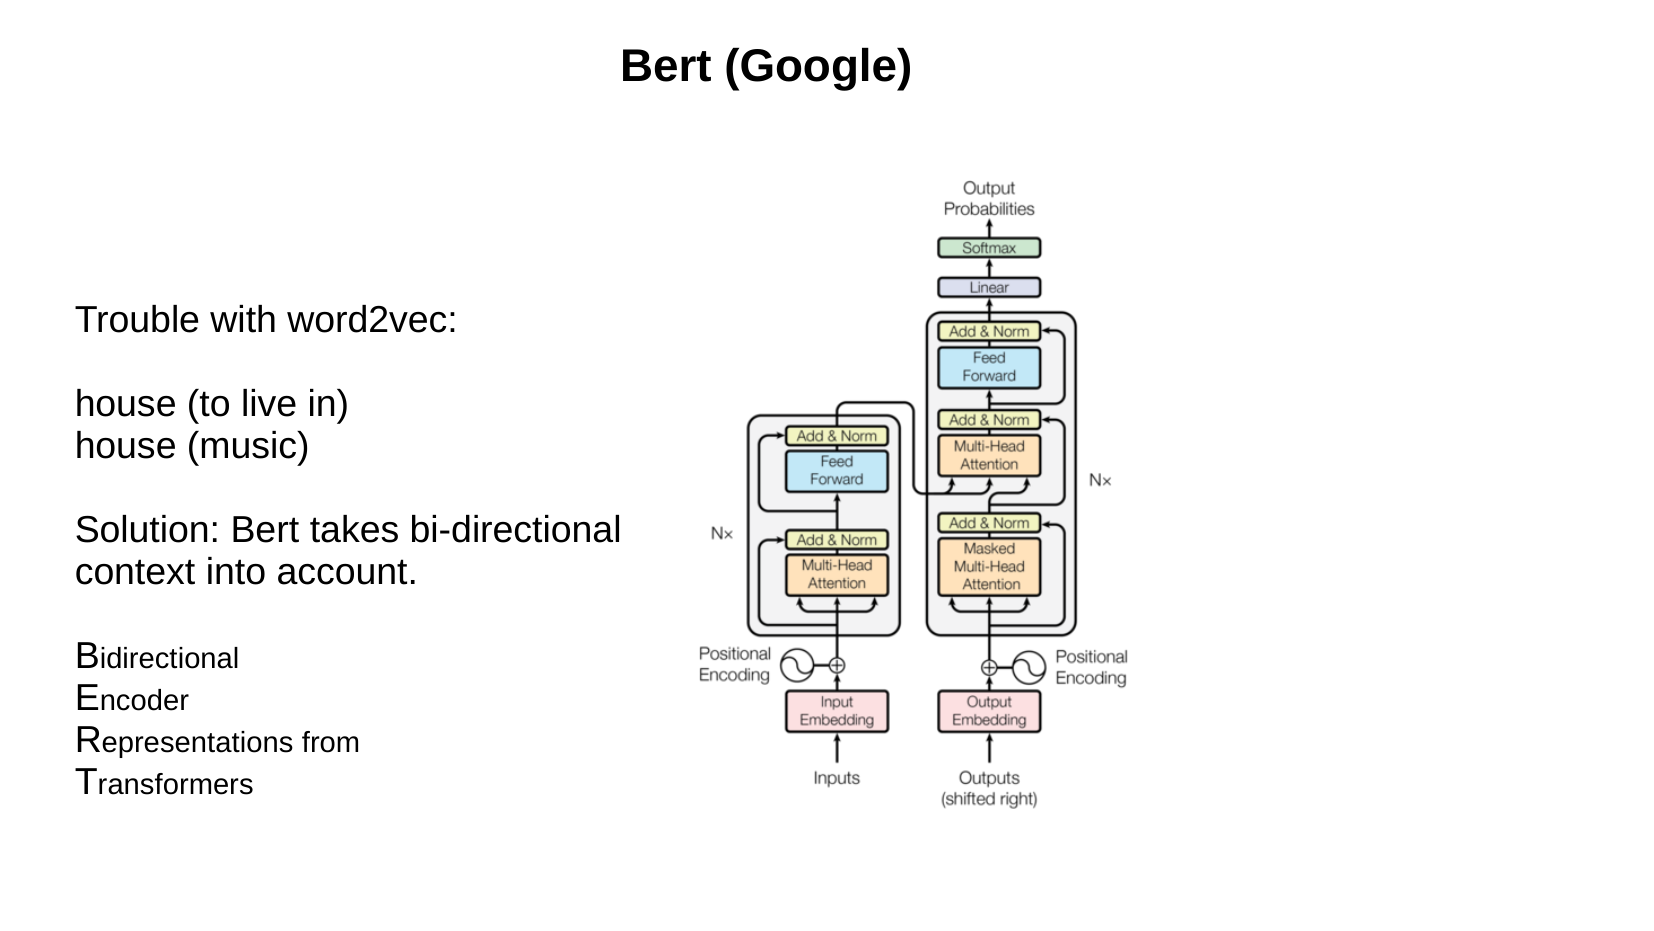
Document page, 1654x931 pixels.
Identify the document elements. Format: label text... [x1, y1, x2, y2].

text_box Trouble with word2vec: house (to live in) house (music) Solution: Bert takes bi-directional context into account. Bidirectional Encoder Representations from Transformers [60, 291, 637, 810]
picture [699, 179, 1128, 810]
text_box Bert (Google) [605, 32, 946, 123]
